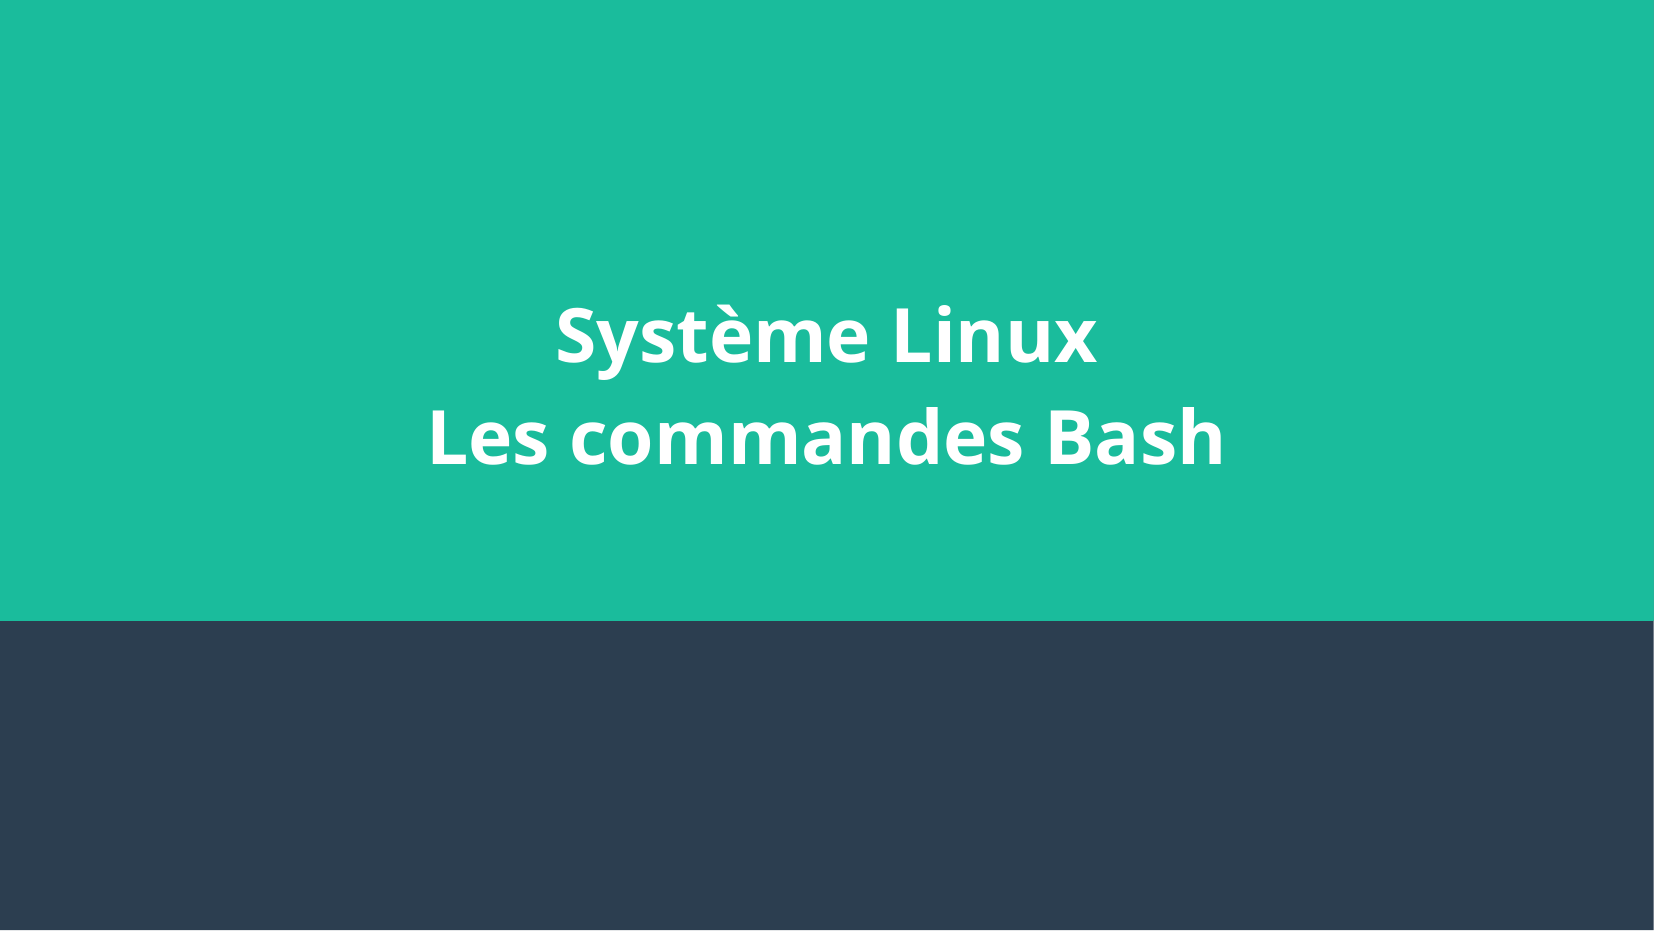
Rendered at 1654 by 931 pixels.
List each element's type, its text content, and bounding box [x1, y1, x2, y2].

subtitle Système Linux Les commandes Bash [59, 110, 1595, 658]
